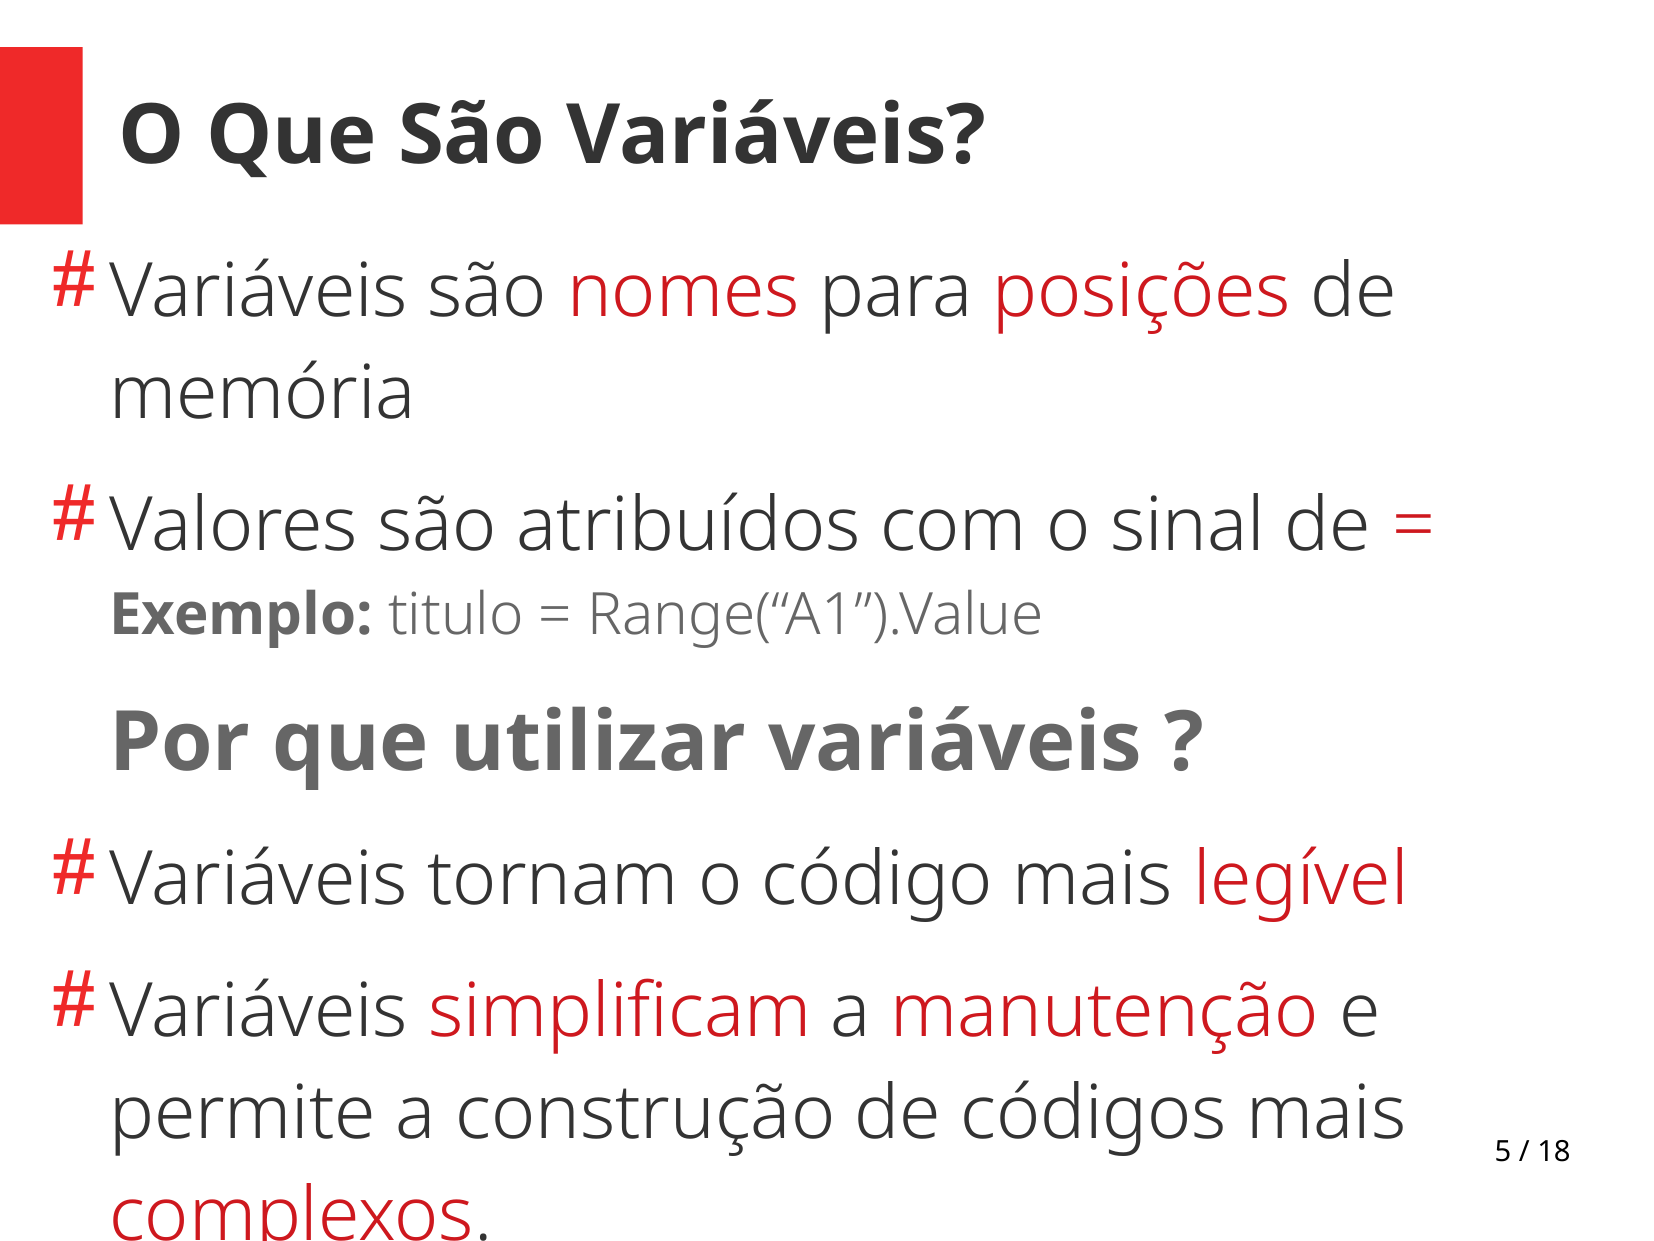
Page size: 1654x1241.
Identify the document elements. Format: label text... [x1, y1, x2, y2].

list Variáveis são nomes para posições de memória Valores são atribuídos com o sinal de = Exemplo: titulo = Range(“A1”).Value Por que utilizar variáveis ? Variáveis tornam o código mais legível Variáveis simplificam a manutenção e permite a construção de códigos mais complexos. [35, 236, 1607, 1111]
title O Que São Variáveis? [118, 49, 1571, 213]
